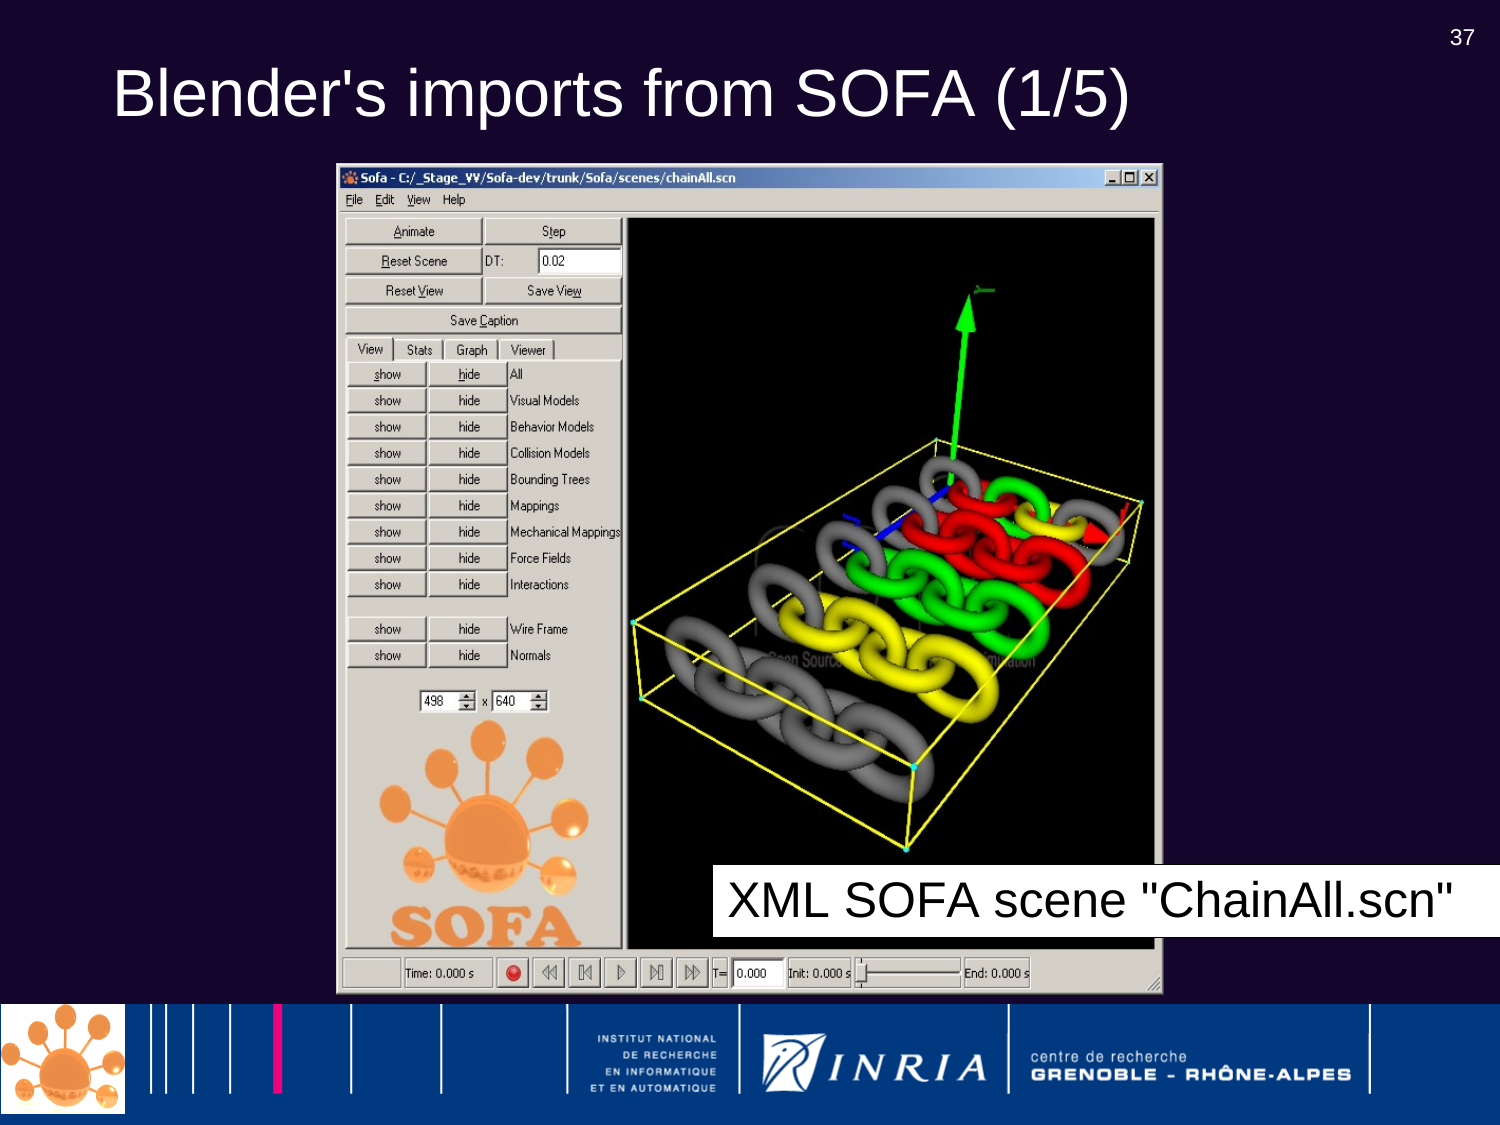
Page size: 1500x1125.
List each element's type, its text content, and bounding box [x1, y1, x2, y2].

text_box XML SOFA scene "ChainAll.scn" [712, 864, 1500, 938]
picture [0, 1004, 1500, 1125]
picture [336, 181, 1164, 995]
title Blender's imports from SOFA (1/5) [112, 7, 1474, 181]
